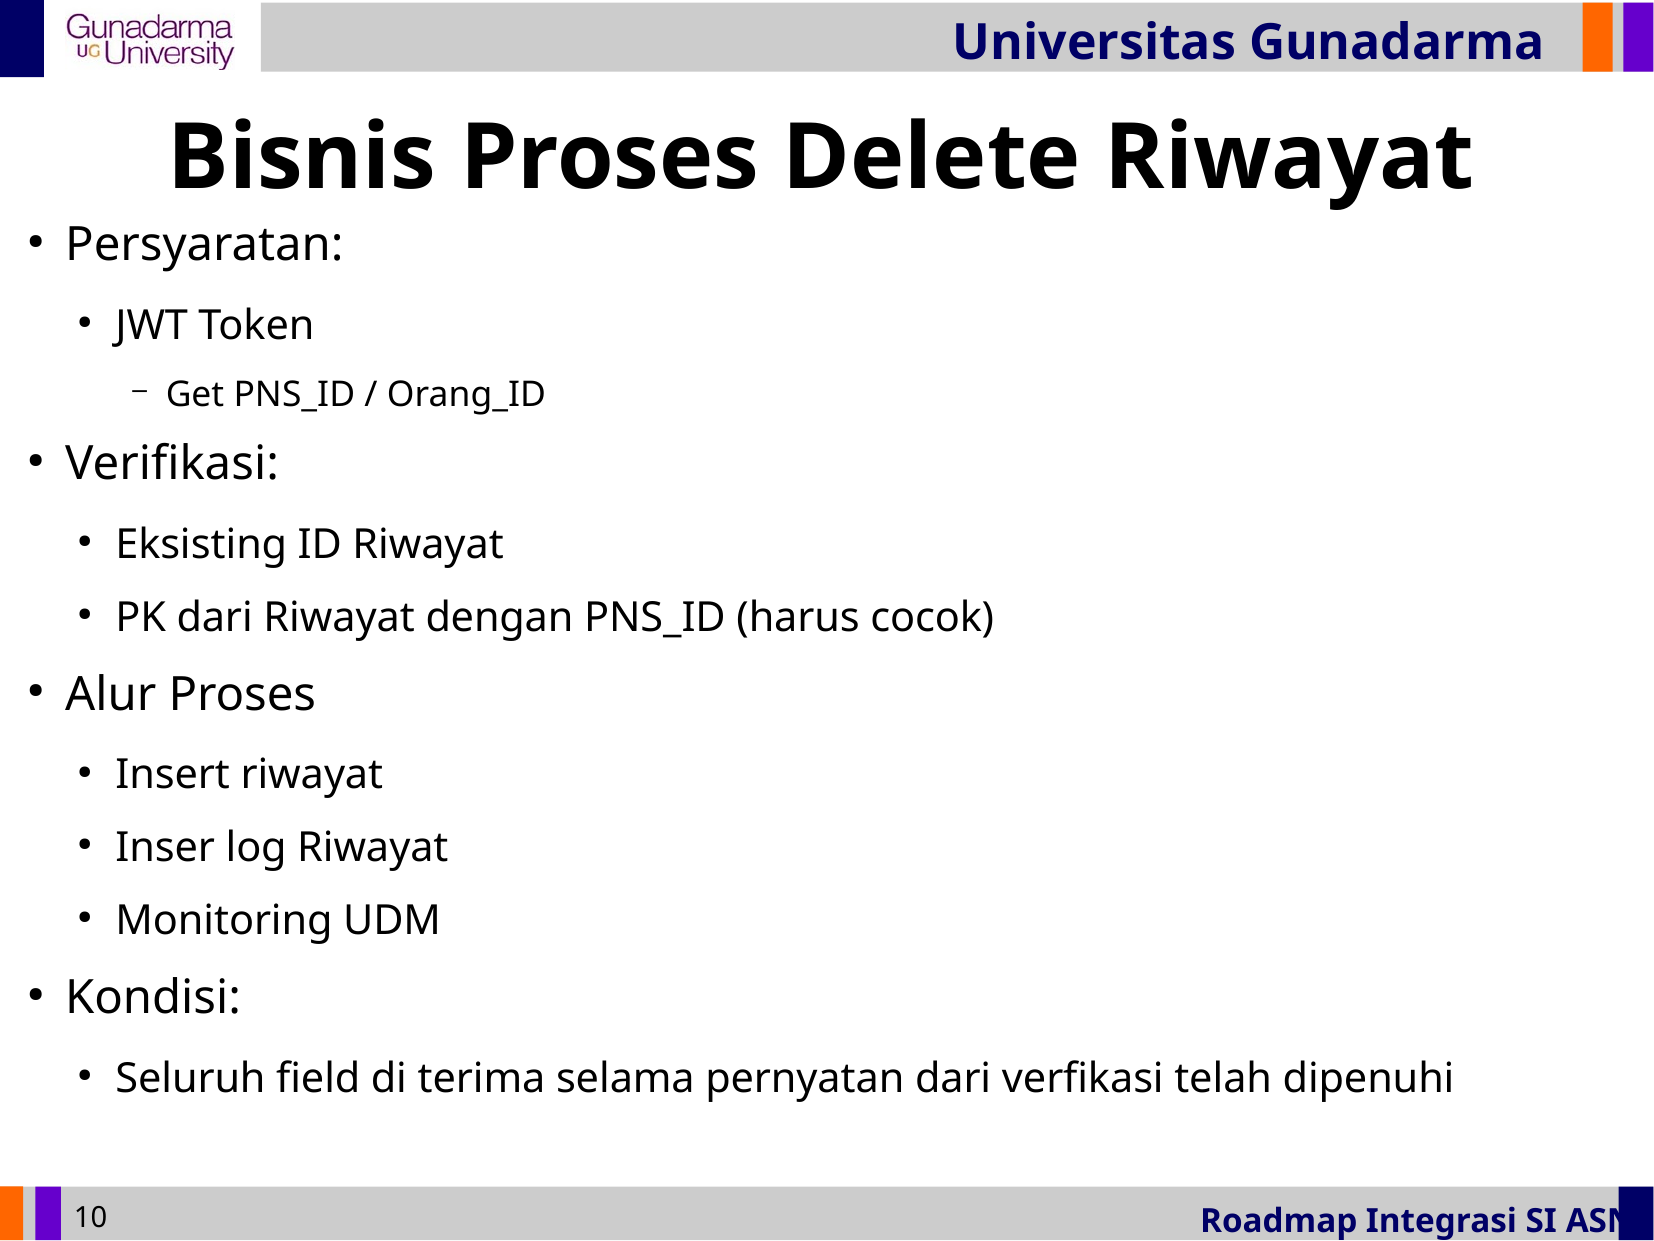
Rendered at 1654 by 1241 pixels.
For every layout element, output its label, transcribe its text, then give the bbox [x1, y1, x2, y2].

list Persyaratan: JWT Token Get PNS_ID / Orang_ID Verifikasi: Eksisting ID Riwayat PK dari Riwayat dengan PNS_ID (harus cocok) Alur Proses Insert riwayat Inser log Riwayat Monitoring UDM Kondisi: Seluruh field di terima selama pernyatan dari verfikasi telah dipenuhi [14, 210, 1630, 1176]
title Bisnis Proses Delete Riwayat [77, 90, 1591, 210]
picture [65, 0, 235, 70]
